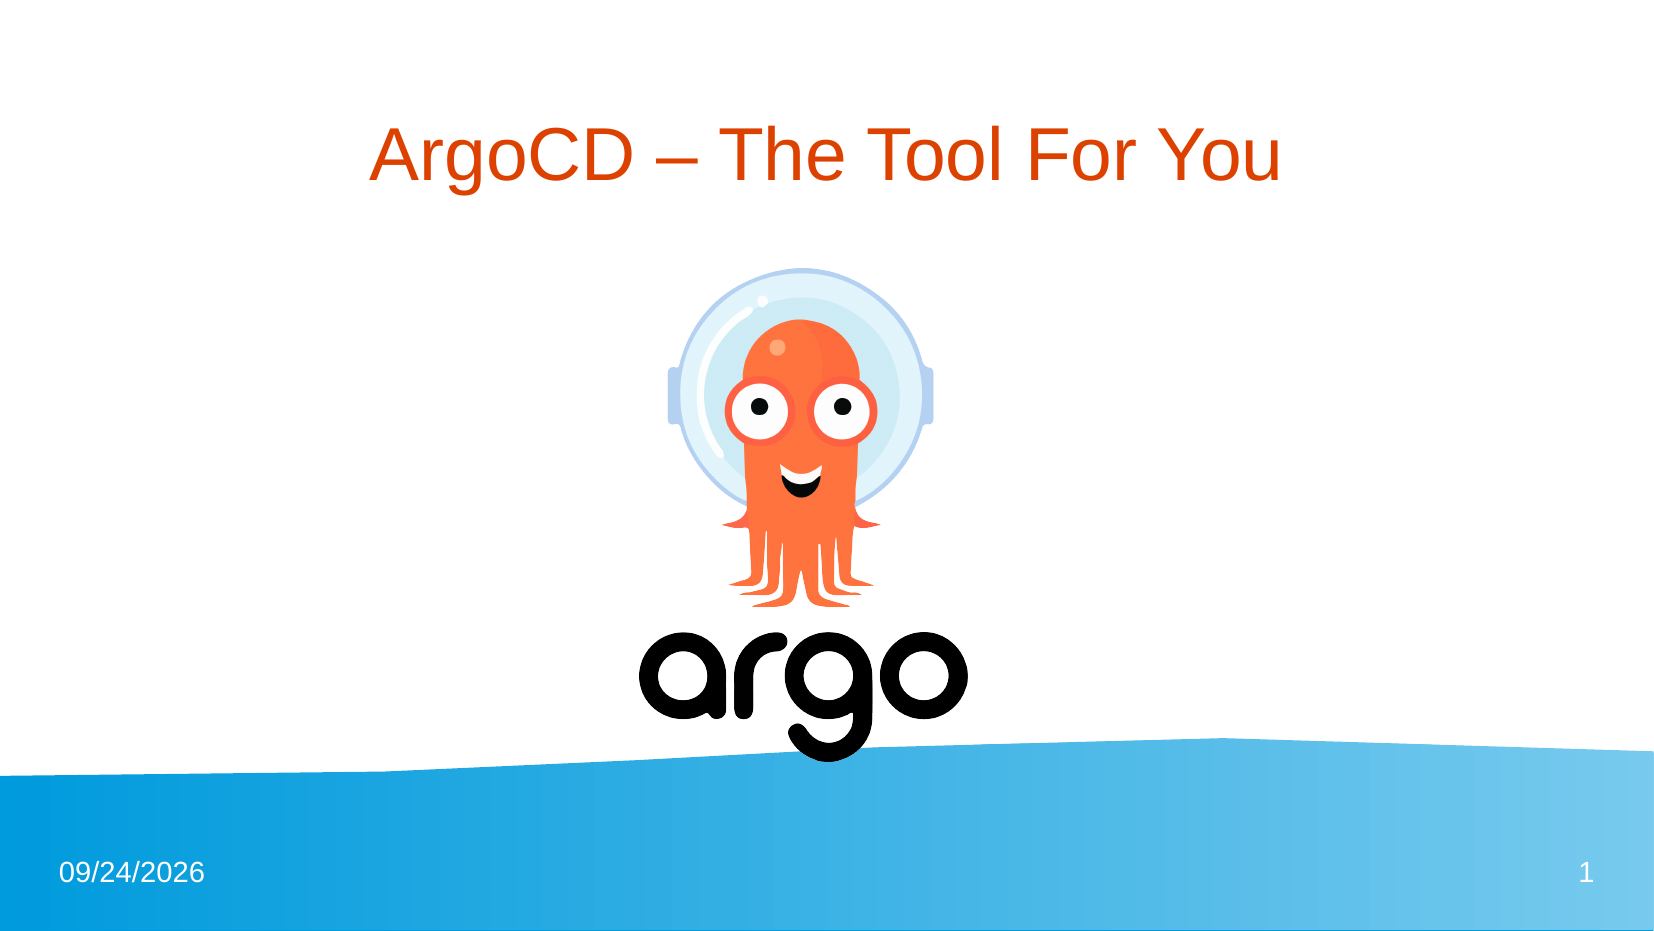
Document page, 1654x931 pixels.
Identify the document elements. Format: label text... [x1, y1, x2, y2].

picture [632, 264, 974, 765]
title ArgoCD – The Tool For You [88, 65, 1565, 244]
